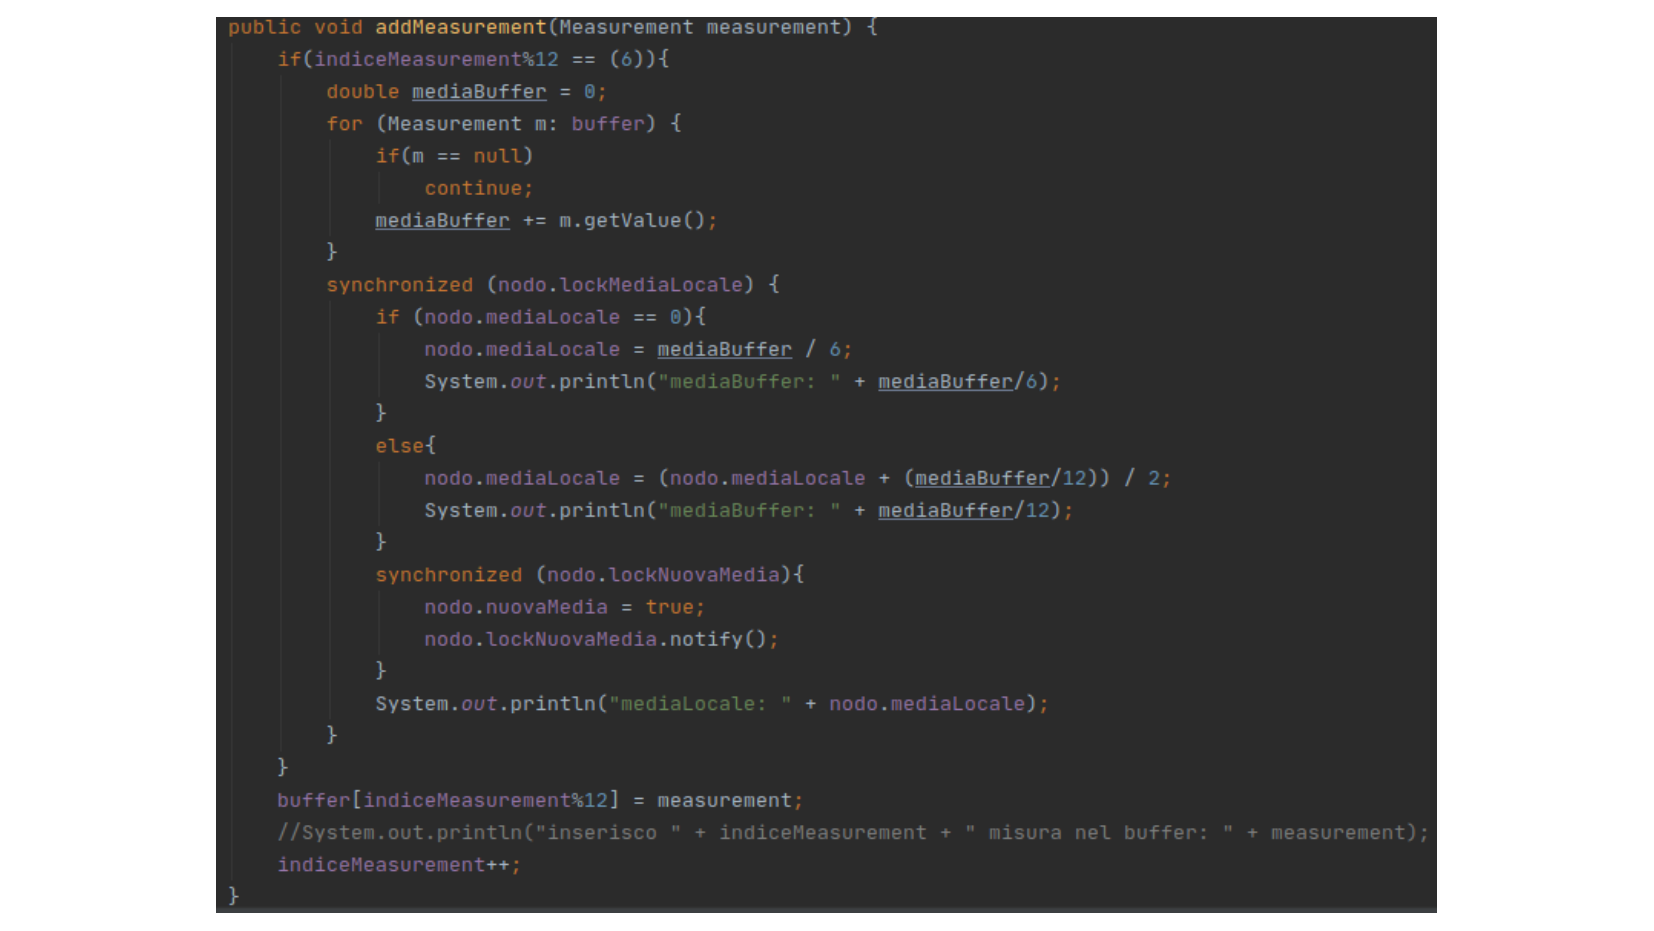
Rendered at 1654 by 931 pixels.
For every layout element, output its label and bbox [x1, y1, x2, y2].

picture [216, 17, 1437, 913]
